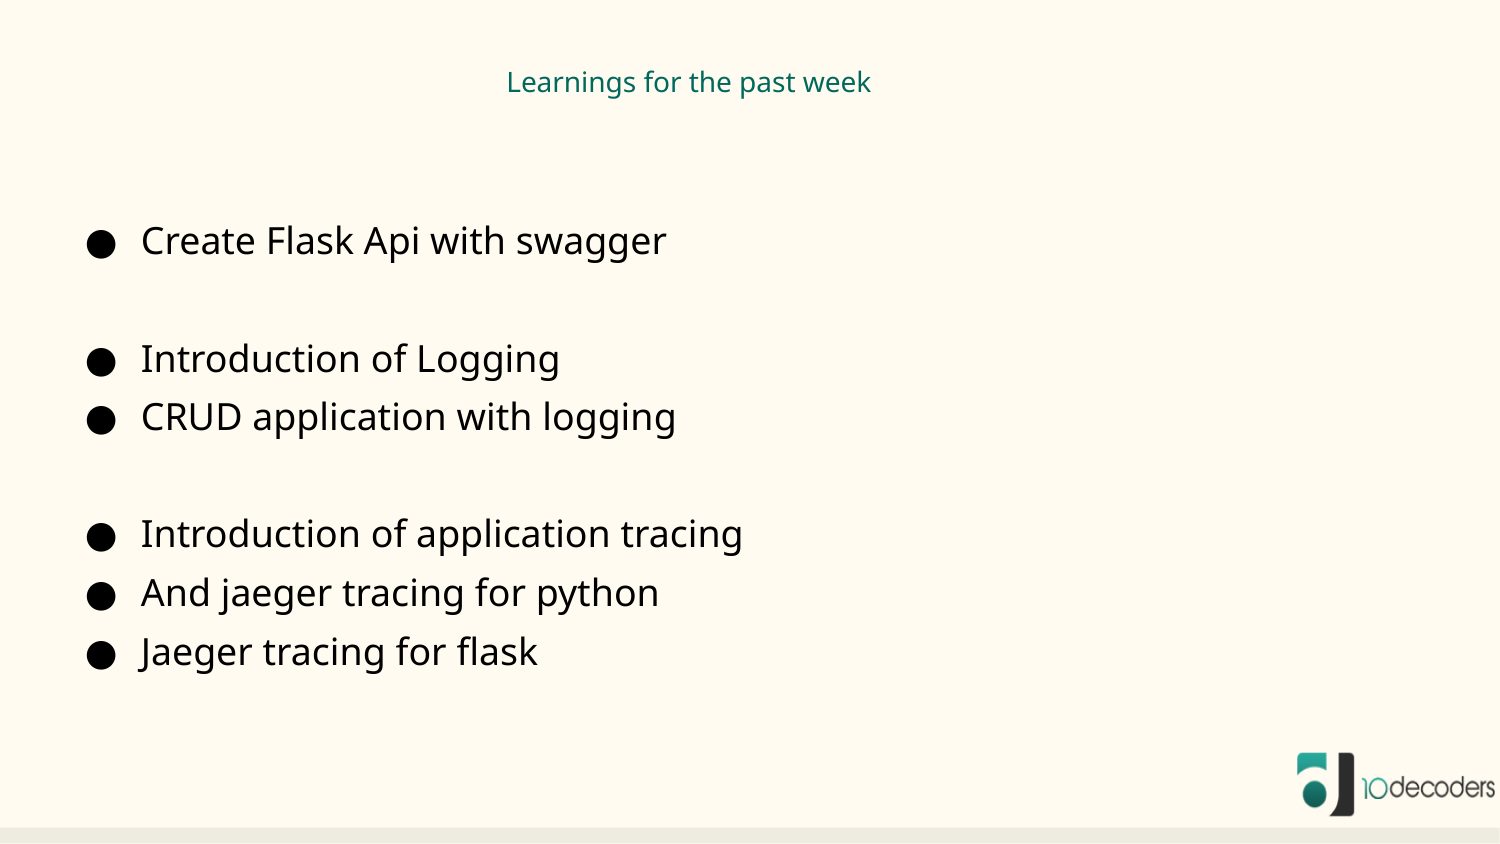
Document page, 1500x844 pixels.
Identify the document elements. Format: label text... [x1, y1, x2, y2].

text_box Learnings for the past week [0, 47, 1388, 148]
picture [1293, 749, 1500, 819]
text_box Create Flask Api with swagger Introduction of Logging CRUD application with logging Introduction of application tracing And jaeger tracing for python Jaeger tracing for flask [51, 192, 1449, 750]
